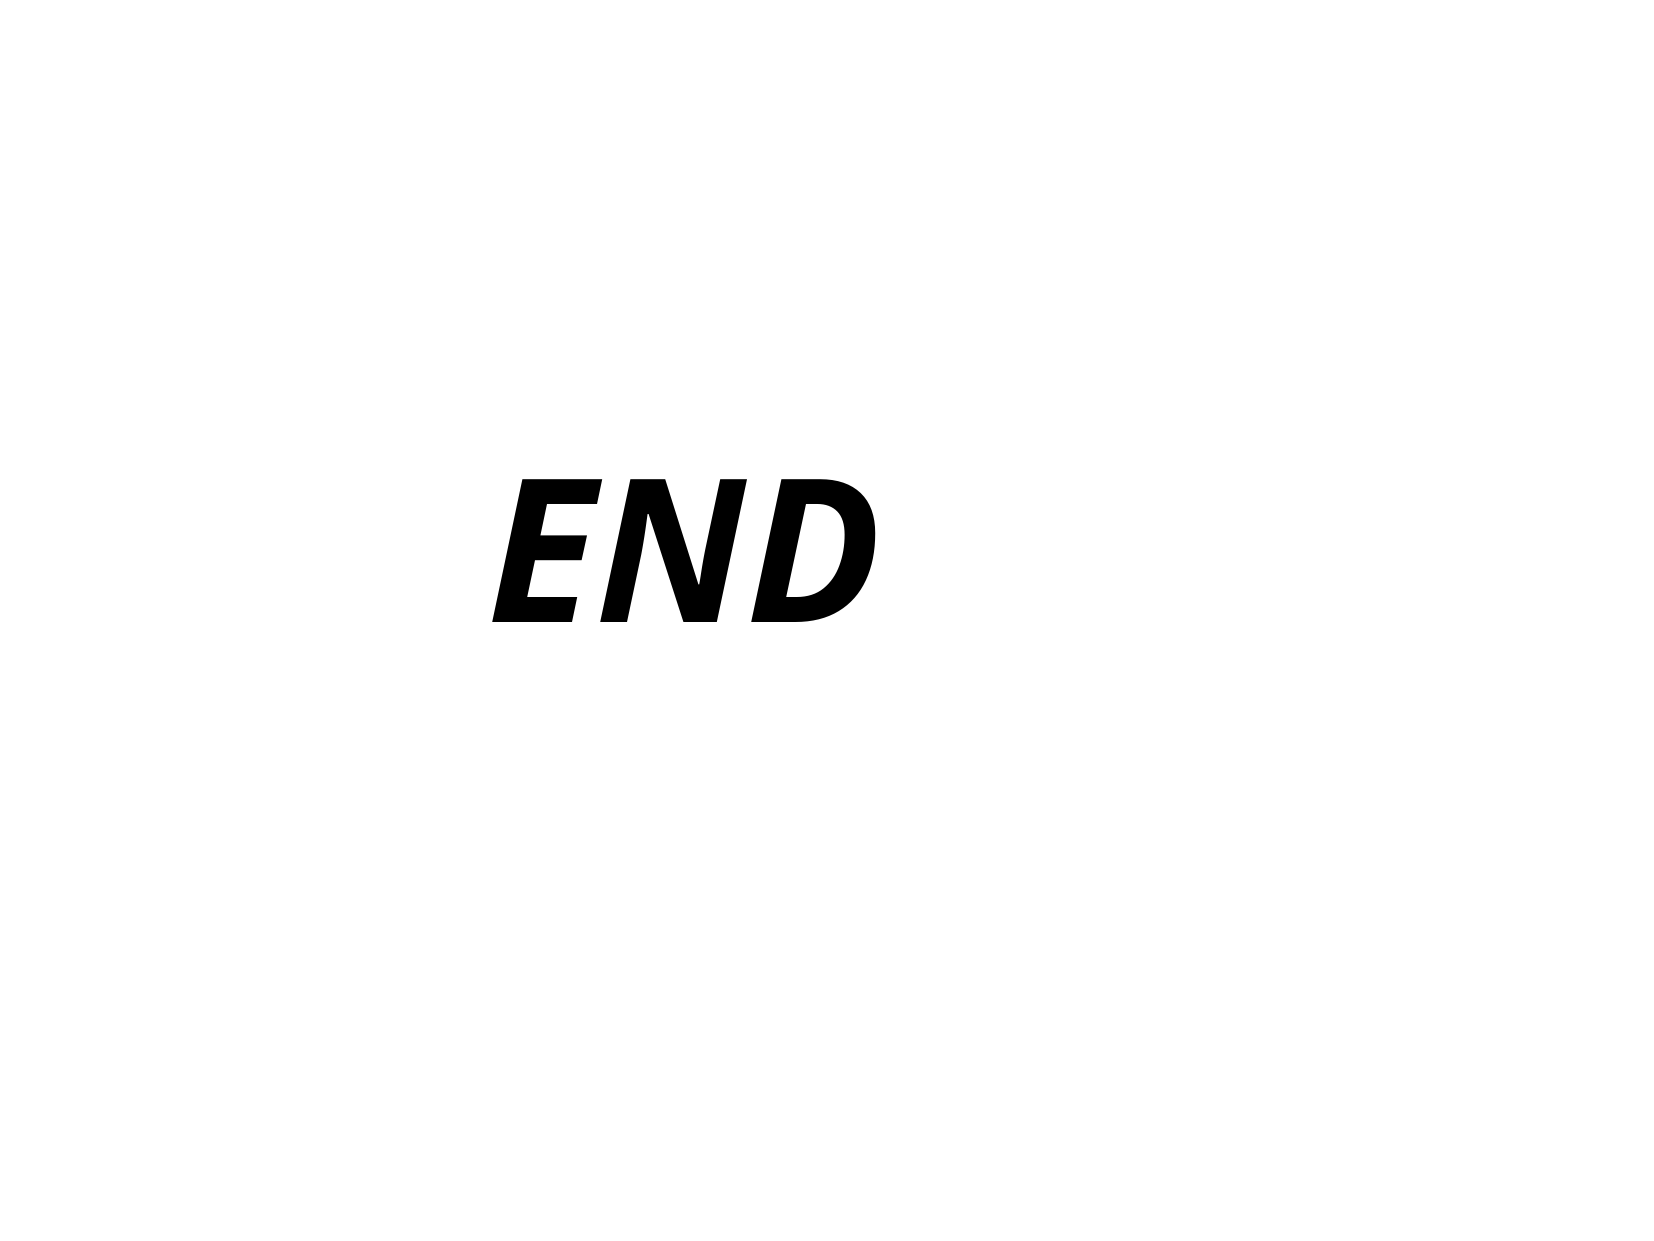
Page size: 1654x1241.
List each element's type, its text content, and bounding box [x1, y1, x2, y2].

text_box END [472, 401, 1123, 756]
